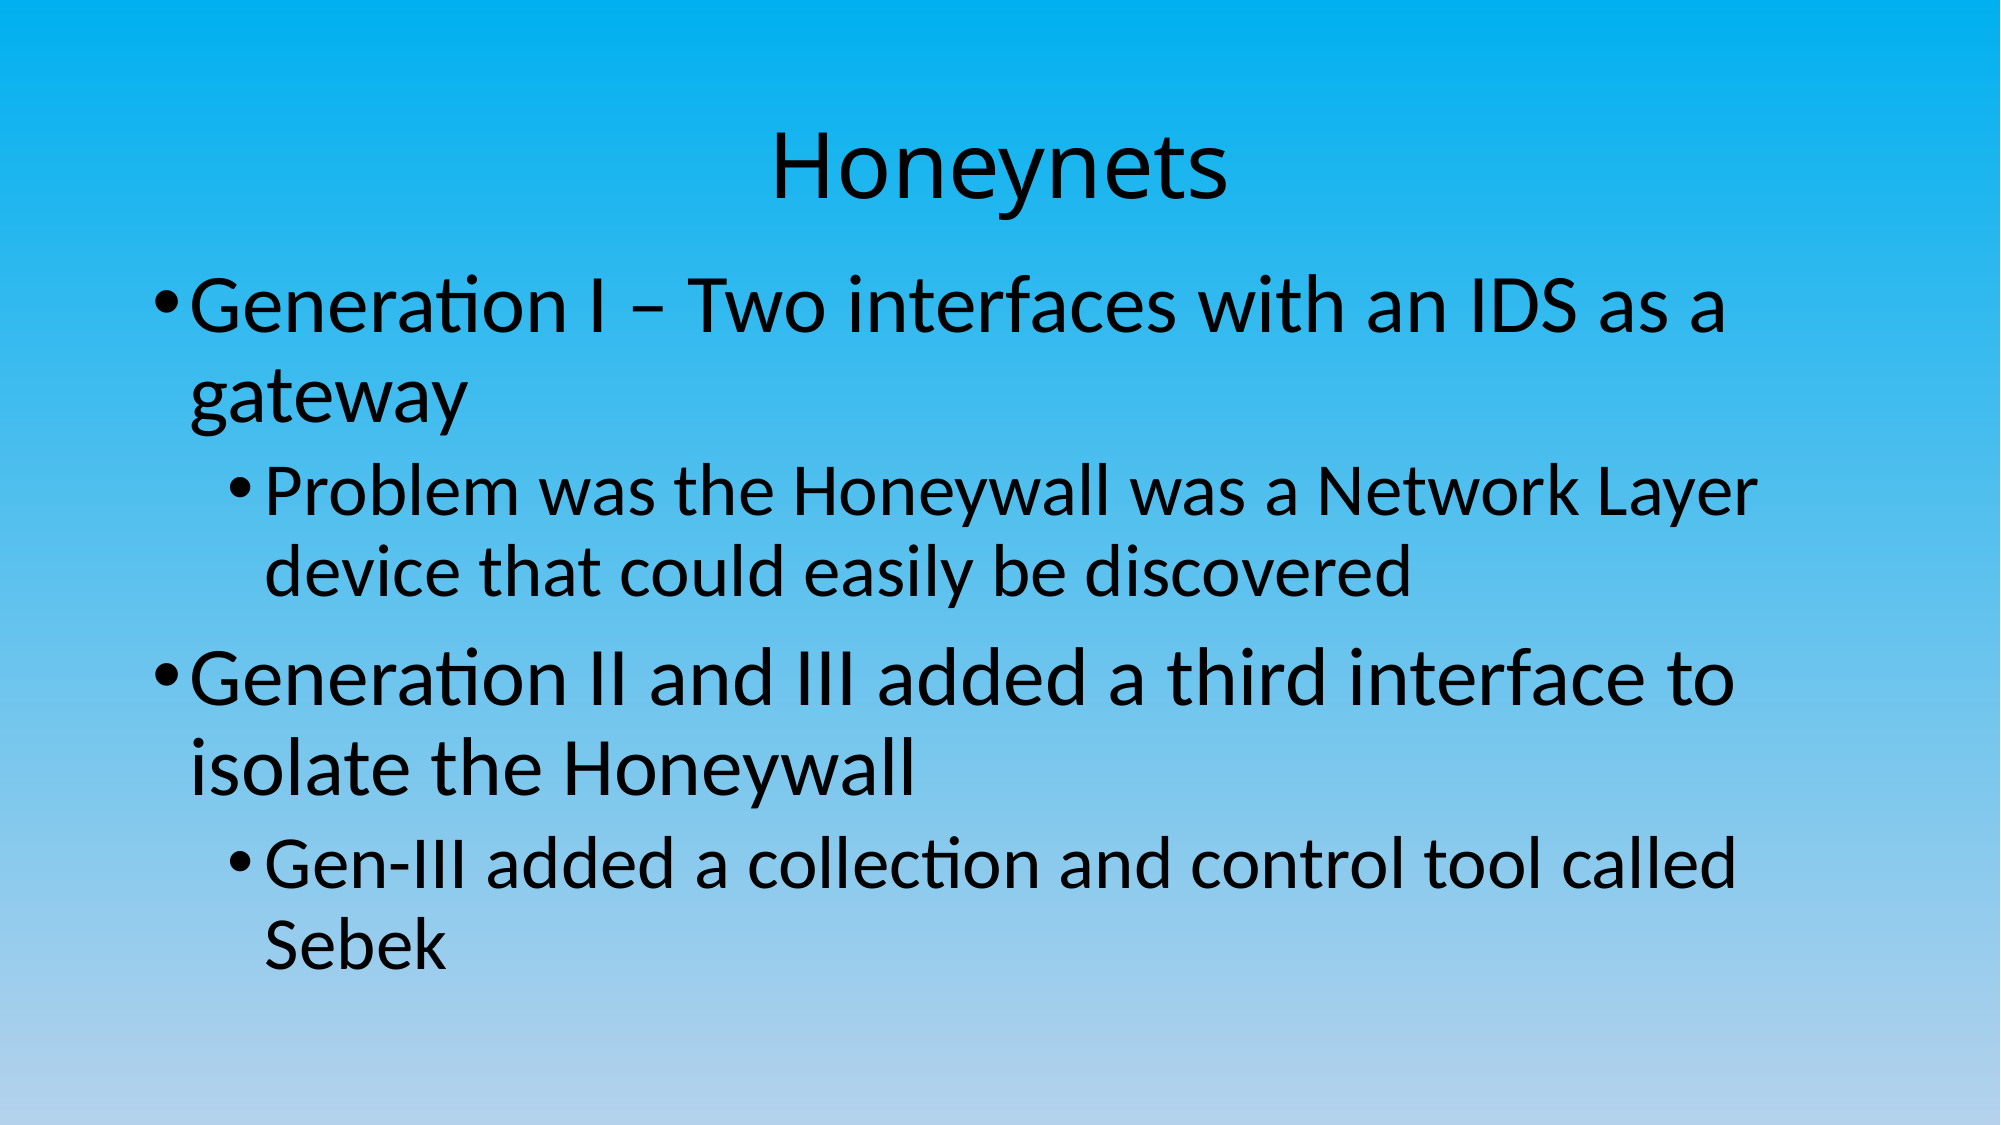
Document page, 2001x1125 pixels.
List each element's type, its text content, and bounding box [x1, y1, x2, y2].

title Honeynets [137, 59, 1863, 253]
list Generation I – Two interfaces with an IDS as a gateway Problem was the Honeywall was a Network Layer device that could easily be discovered Generation II and III added a third interface to isolate the Honeywall Gen-III added a collection and control tool called Sebek [137, 253, 1863, 967]
